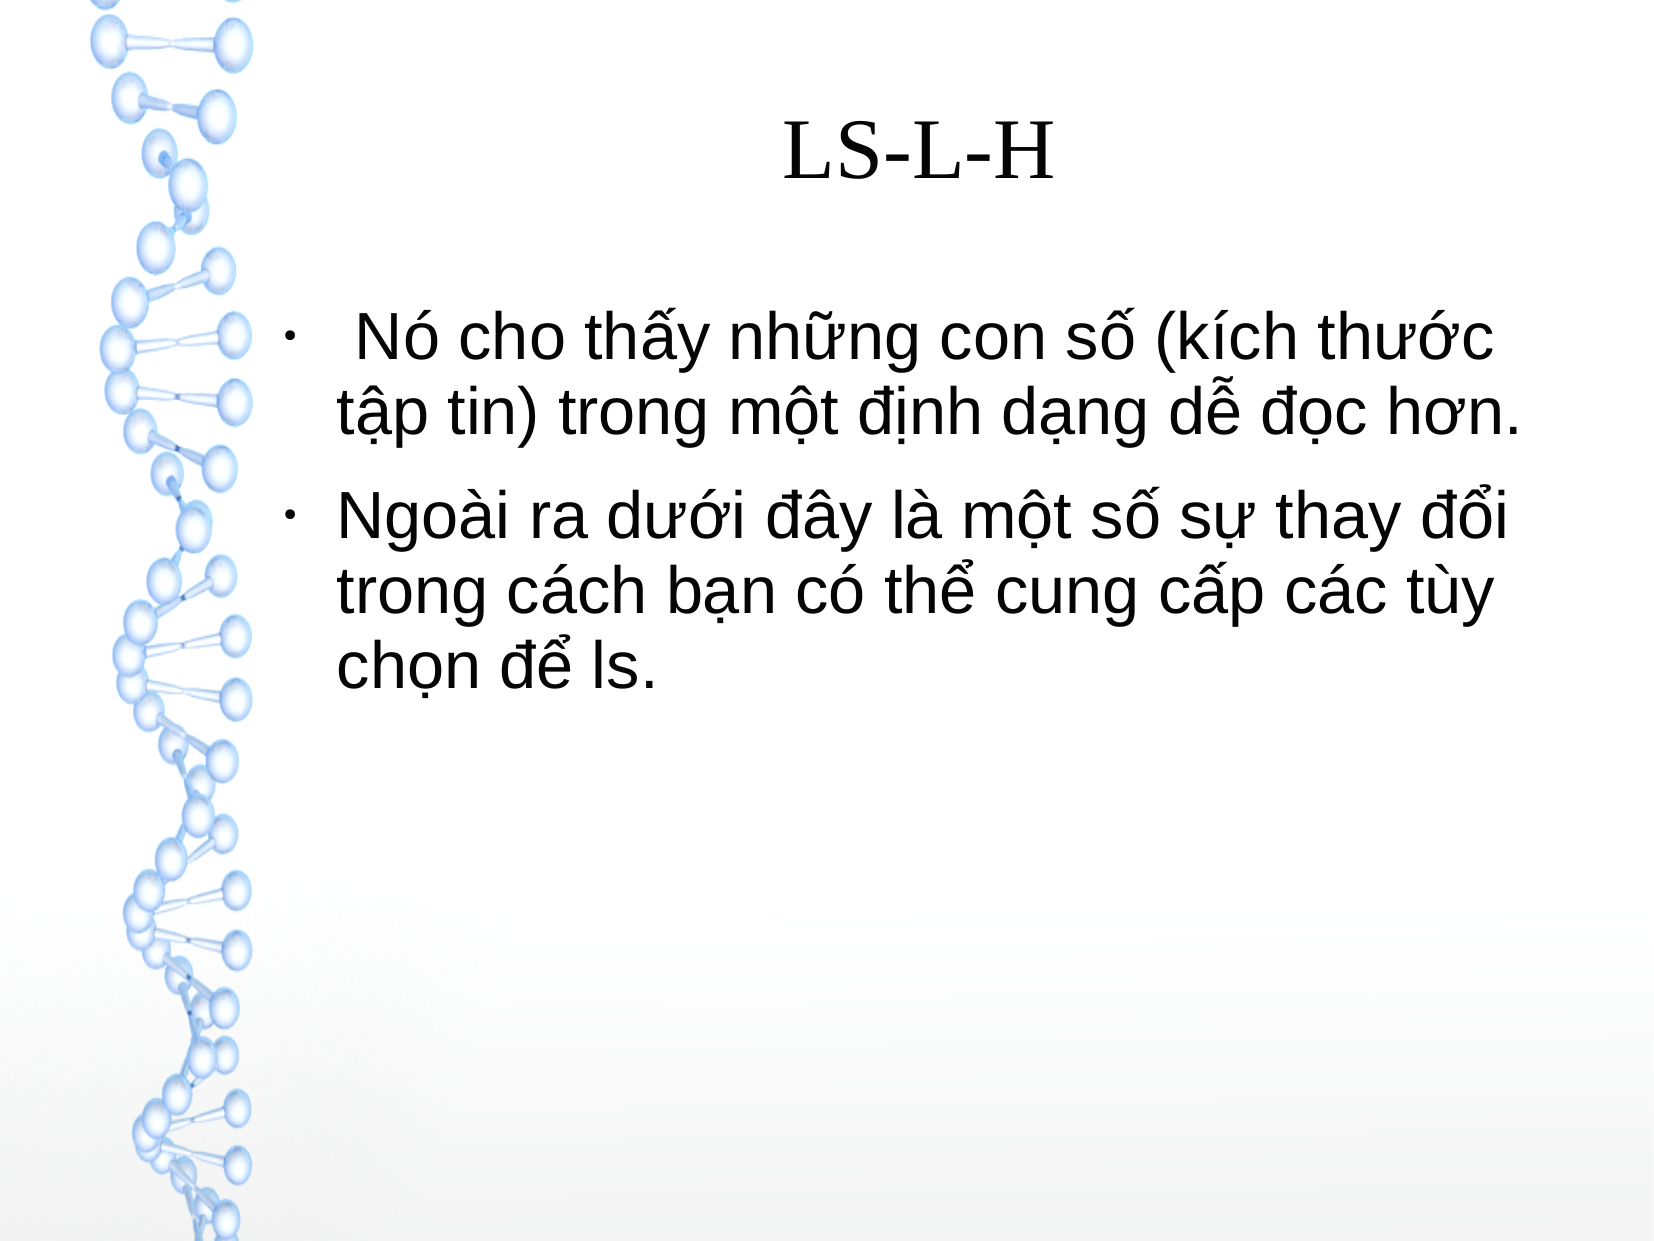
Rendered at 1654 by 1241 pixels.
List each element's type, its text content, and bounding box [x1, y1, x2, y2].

picture [0, 0, 1654, 1241]
title LS-L-H [265, 47, 1595, 252]
list Nó cho thấy những con số (kích thước tập tin) trong một định dạng dễ đọc hơn. Ngoài ra dưới đây là một số sự thay đổi trong cách bạn có thể cung cấp các tùy chọn để ls. [265, 299, 1595, 1019]
